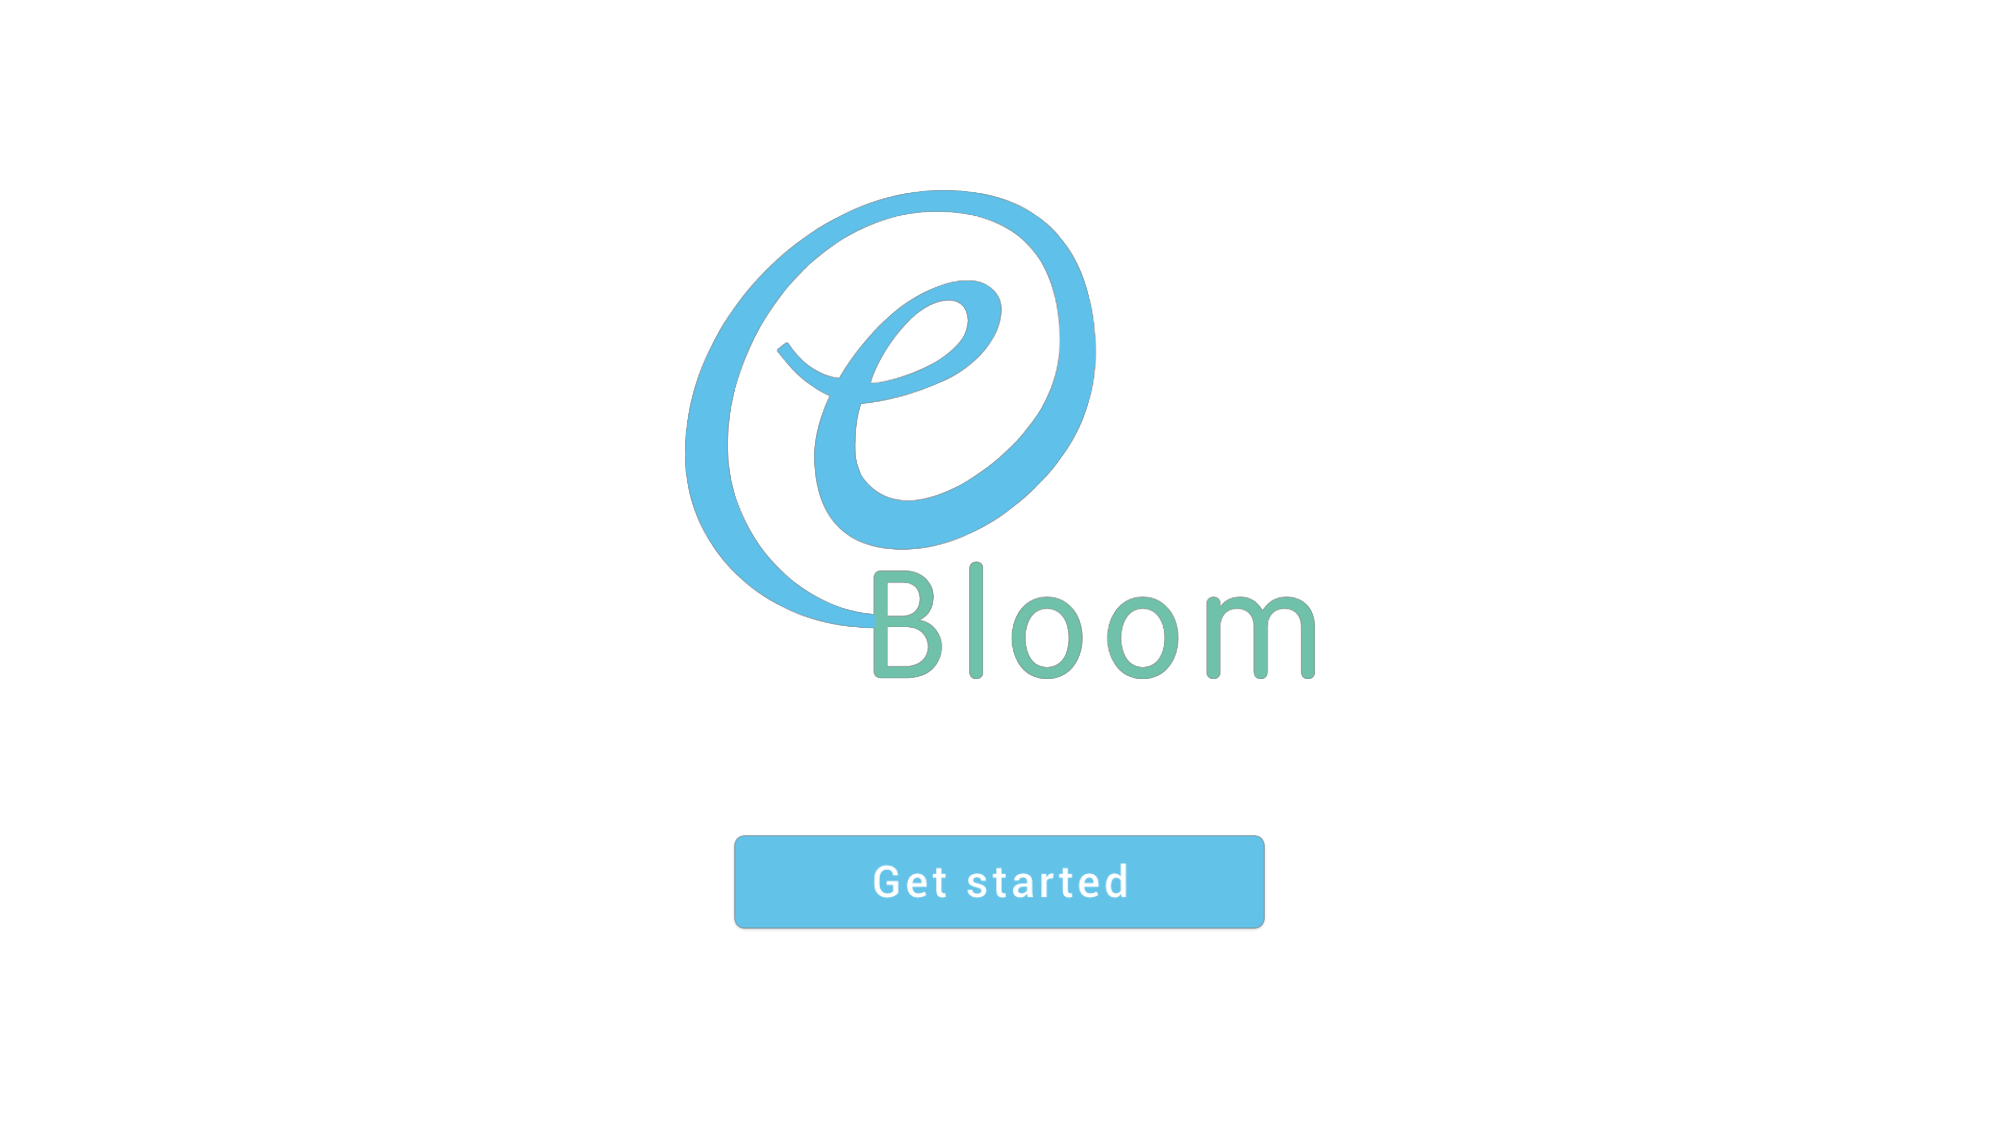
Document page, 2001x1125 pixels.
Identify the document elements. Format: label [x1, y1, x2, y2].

picture [730, 832, 1270, 935]
picture [685, 190, 1315, 679]
